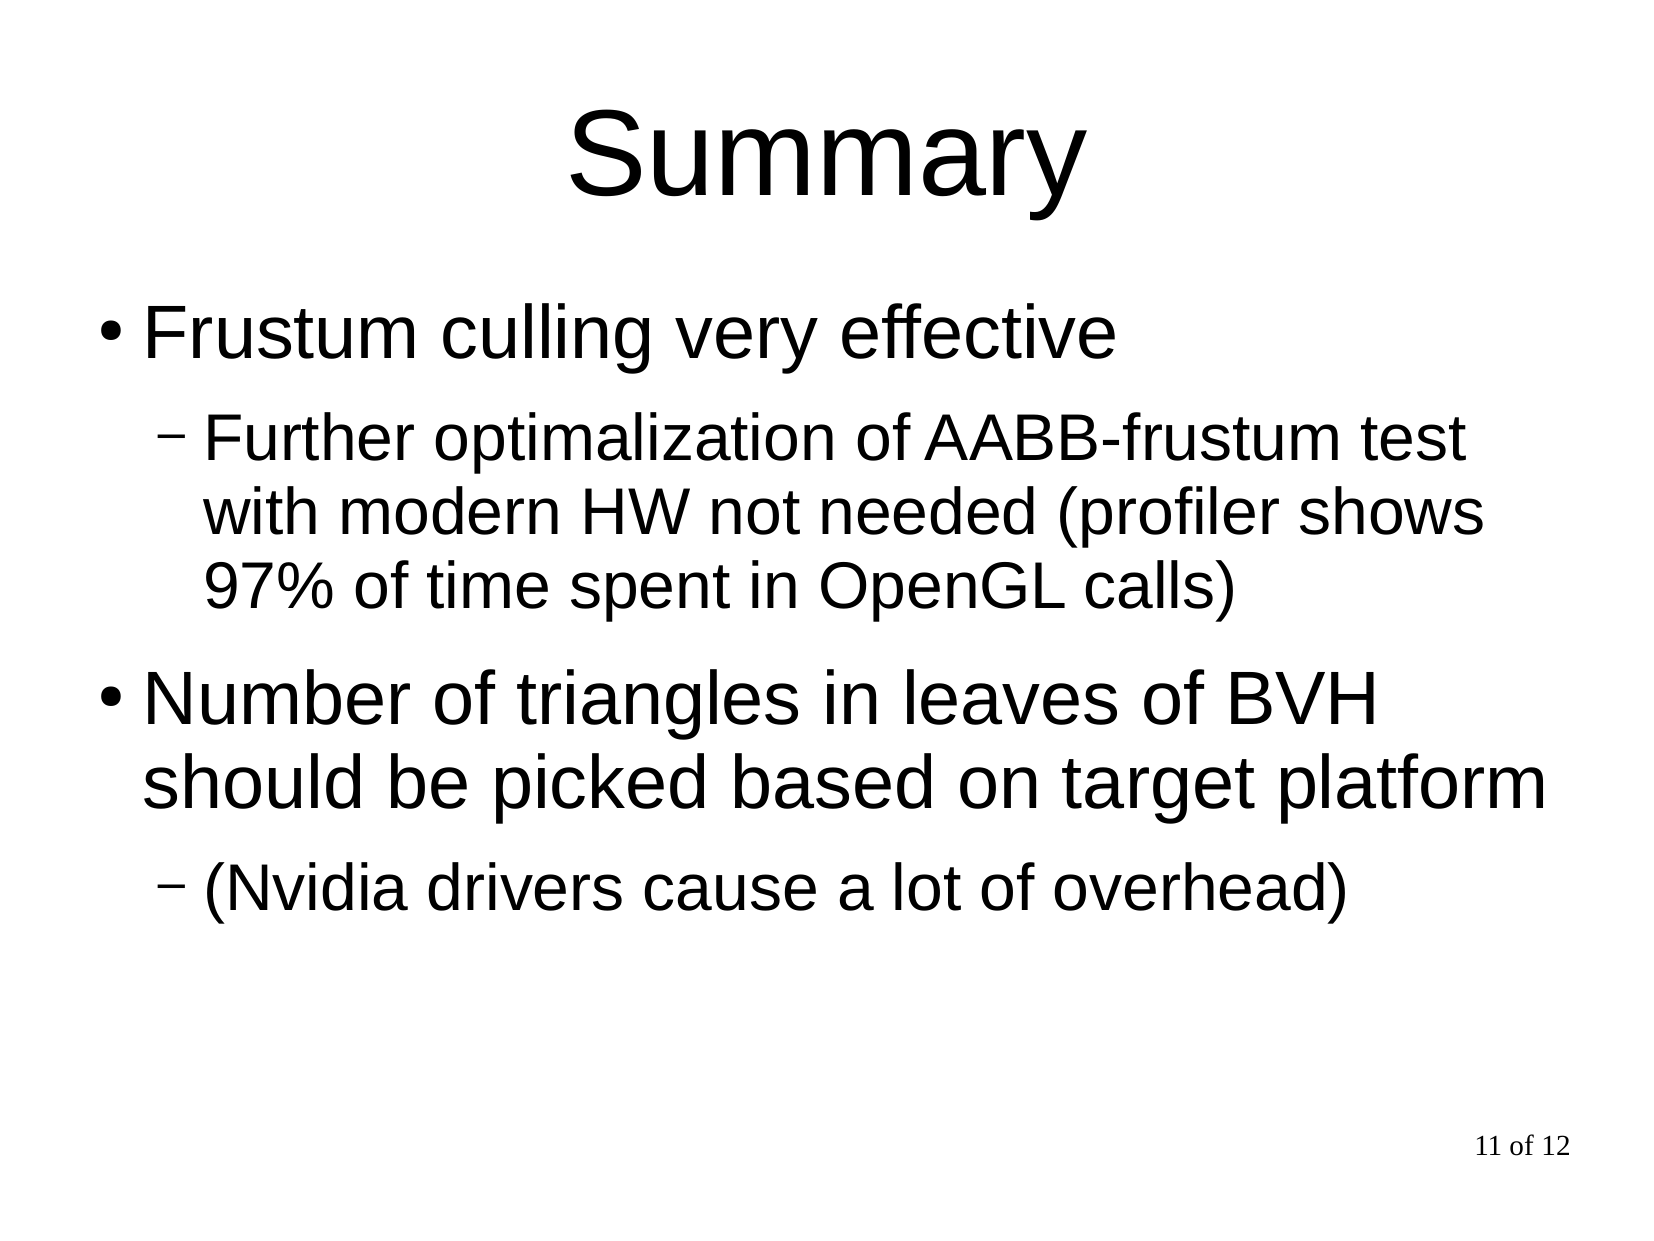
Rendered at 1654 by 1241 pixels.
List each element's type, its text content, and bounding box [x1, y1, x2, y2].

title Summary [82, 49, 1571, 257]
list Frustum culling very effective Further optimalization of AABB-frustum test with modern HW not needed (profiler shows 97% of time spent in OpenGL calls) Number of triangles in leaves of BVH should be picked based on target platform (Nvidia drivers cause a lot of overhead) [82, 290, 1583, 1010]
